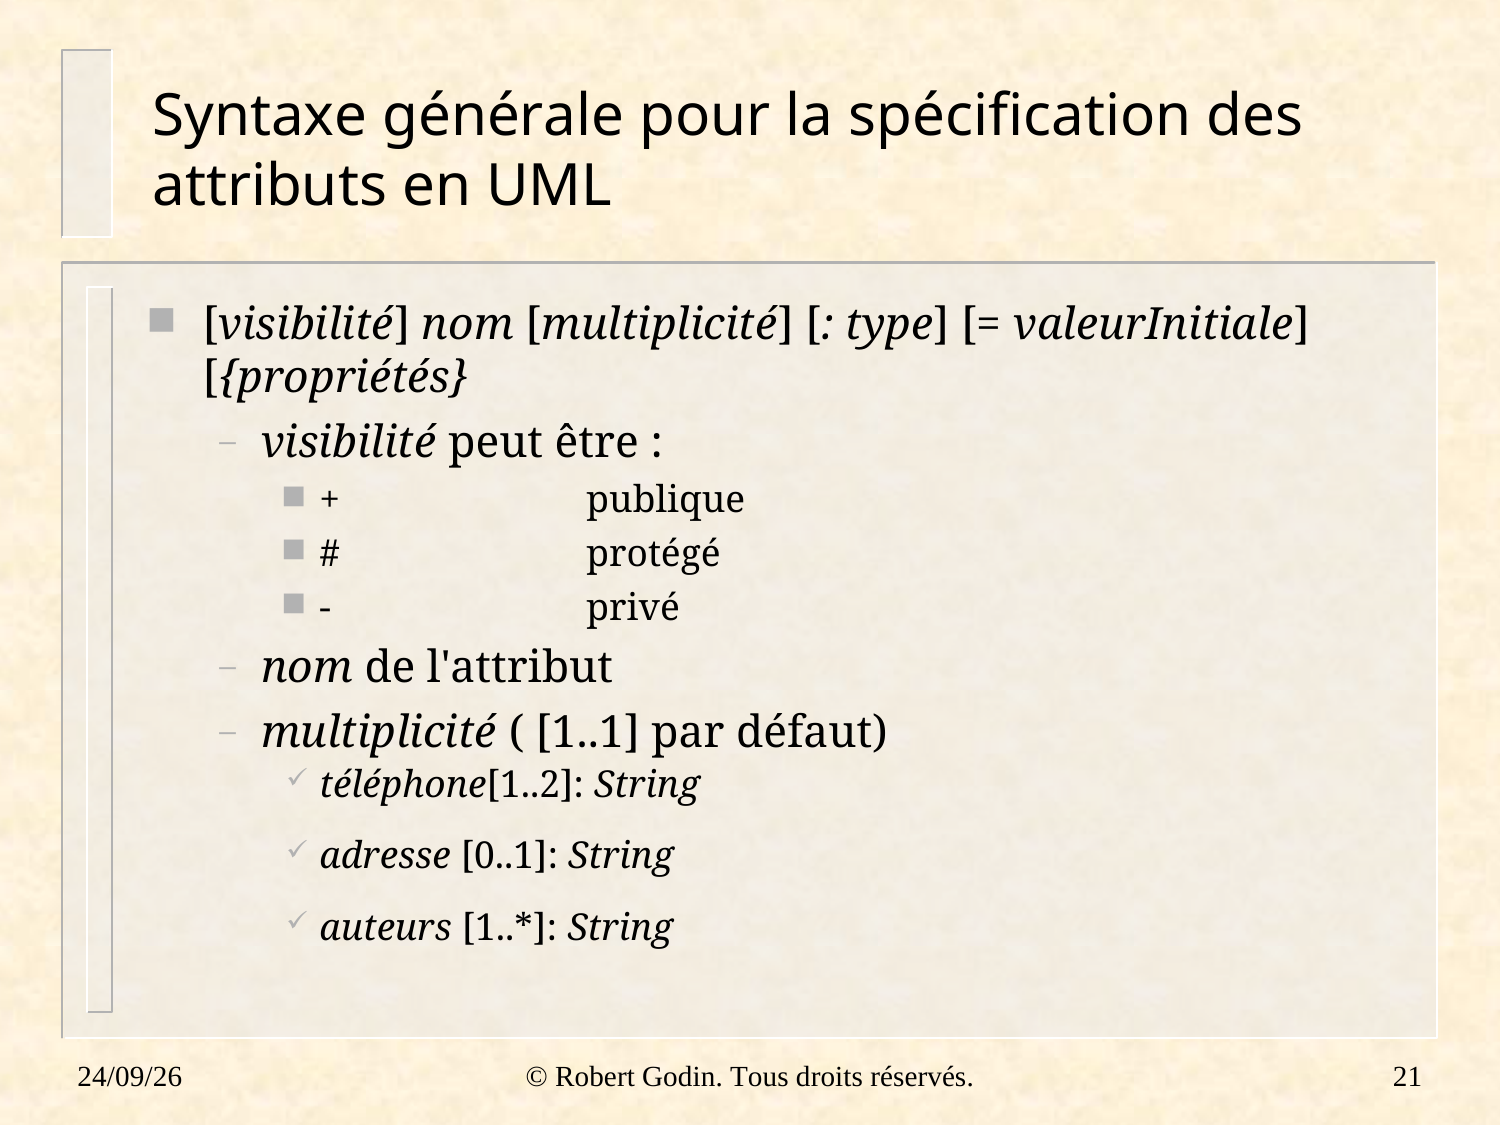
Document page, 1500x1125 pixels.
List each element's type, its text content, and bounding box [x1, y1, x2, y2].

text_box © Robert Godin. Tous droits réservés. [512, 1037, 988, 1113]
picture [0, 0, 1500, 1125]
text_box <number> [1125, 1037, 1438, 1113]
list [visibilité] nom [multiplicité] [: type] [= valeurInitiale] [{propriétés} visibilité peut être : + publique # protégé - privé nom de l'attribut multiplicité ( [1..1] par défaut) téléphone[1..2]: String adresse [0..1]: String auteurs [1..*]: String [137, 287, 1413, 963]
text_box 31/05/21 [62, 1037, 376, 1113]
title Syntaxe générale pour la spécification des attributs en UML [137, 56, 1413, 238]
